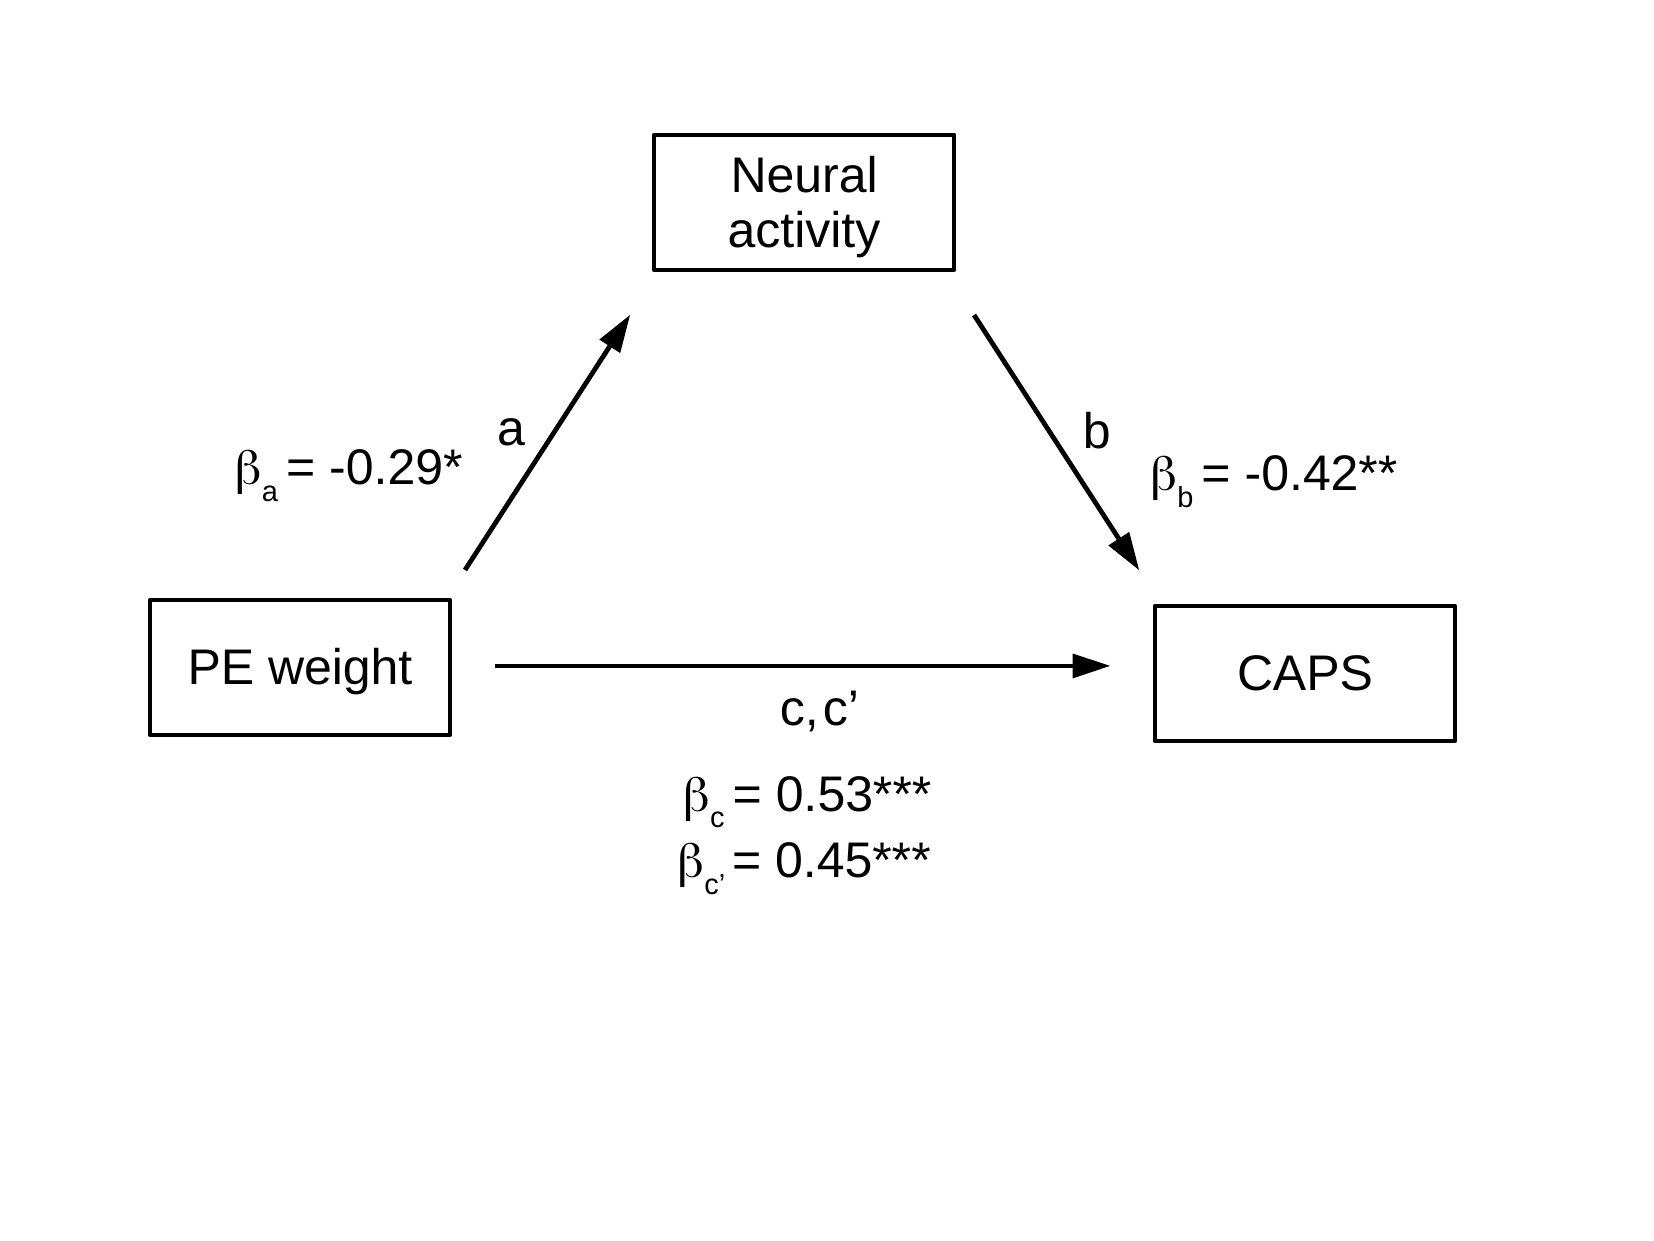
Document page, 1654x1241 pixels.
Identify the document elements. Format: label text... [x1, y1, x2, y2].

text_box a [482, 392, 540, 464]
text_box Neural activity [654, 135, 955, 271]
text_box bc = 0.53*** [667, 758, 955, 825]
text_box b [1068, 396, 1126, 467]
text_box bb = -0.42** [1134, 437, 1442, 527]
text_box CAPS [1155, 605, 1456, 741]
text_box c’ [808, 672, 874, 744]
text_box ba = -0.29* [219, 431, 486, 515]
text_box PE weight [150, 600, 451, 736]
text_box bc’ = 0.45*** [662, 825, 956, 908]
text_box c, [765, 672, 808, 744]
